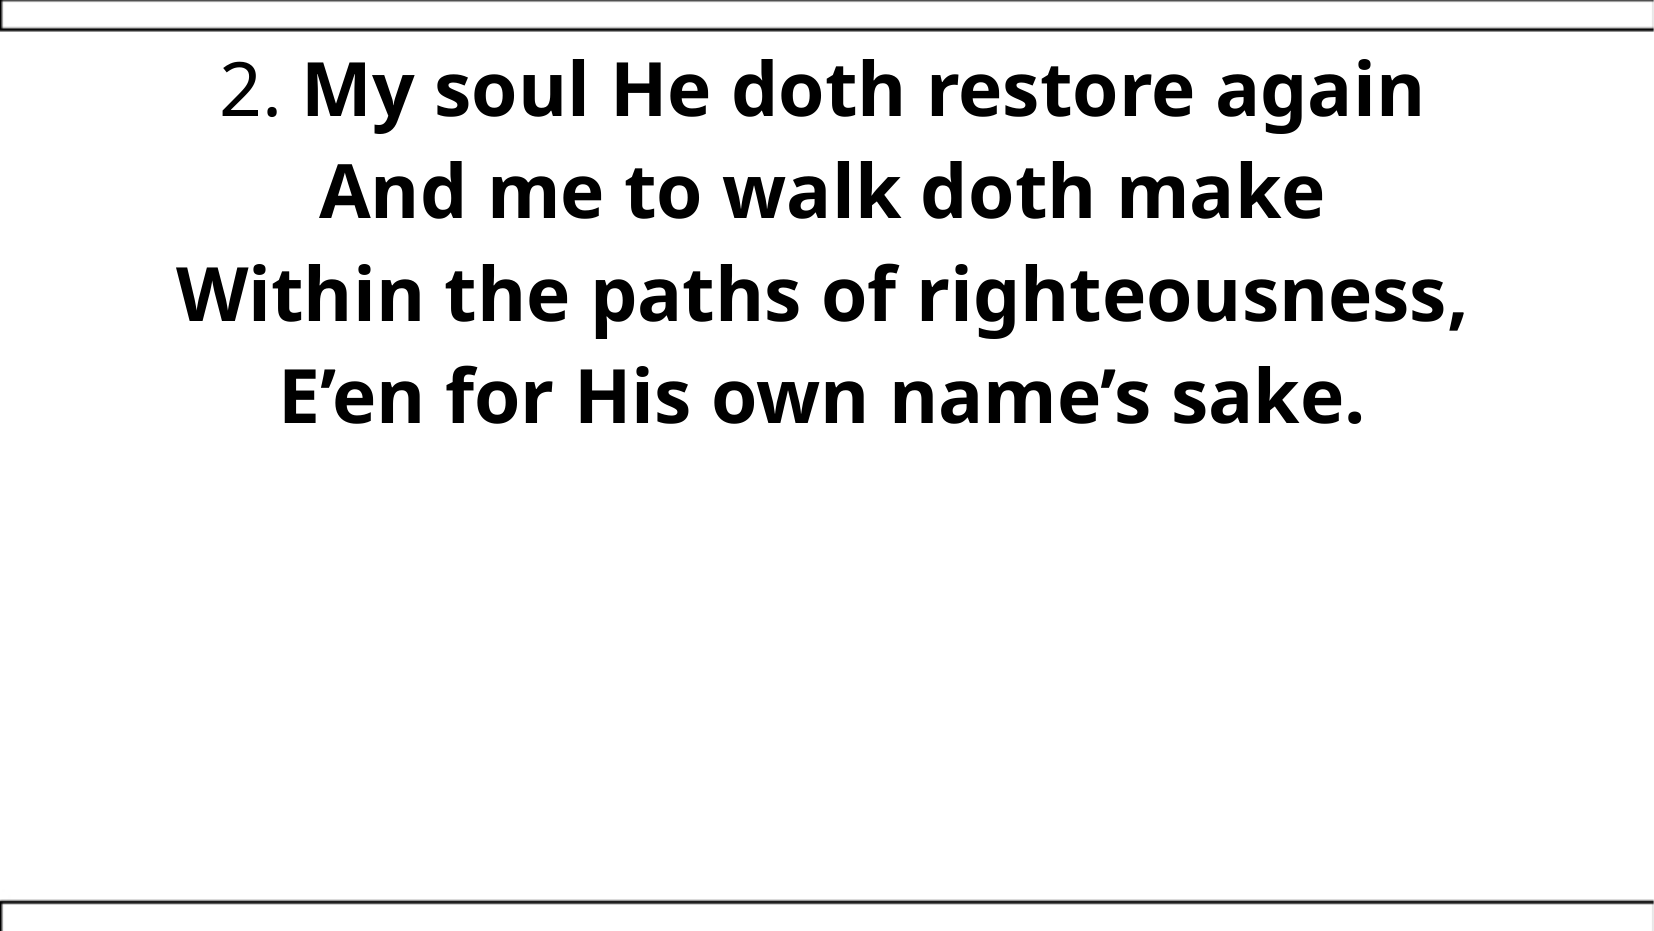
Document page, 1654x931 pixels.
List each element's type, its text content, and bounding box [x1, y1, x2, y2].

picture [0, 0, 1654, 931]
text_box 2. My soul He doth restore again And me to walk doth make Within the paths of righteousness, E’en for His own name’s sake. [95, 28, 1551, 443]
